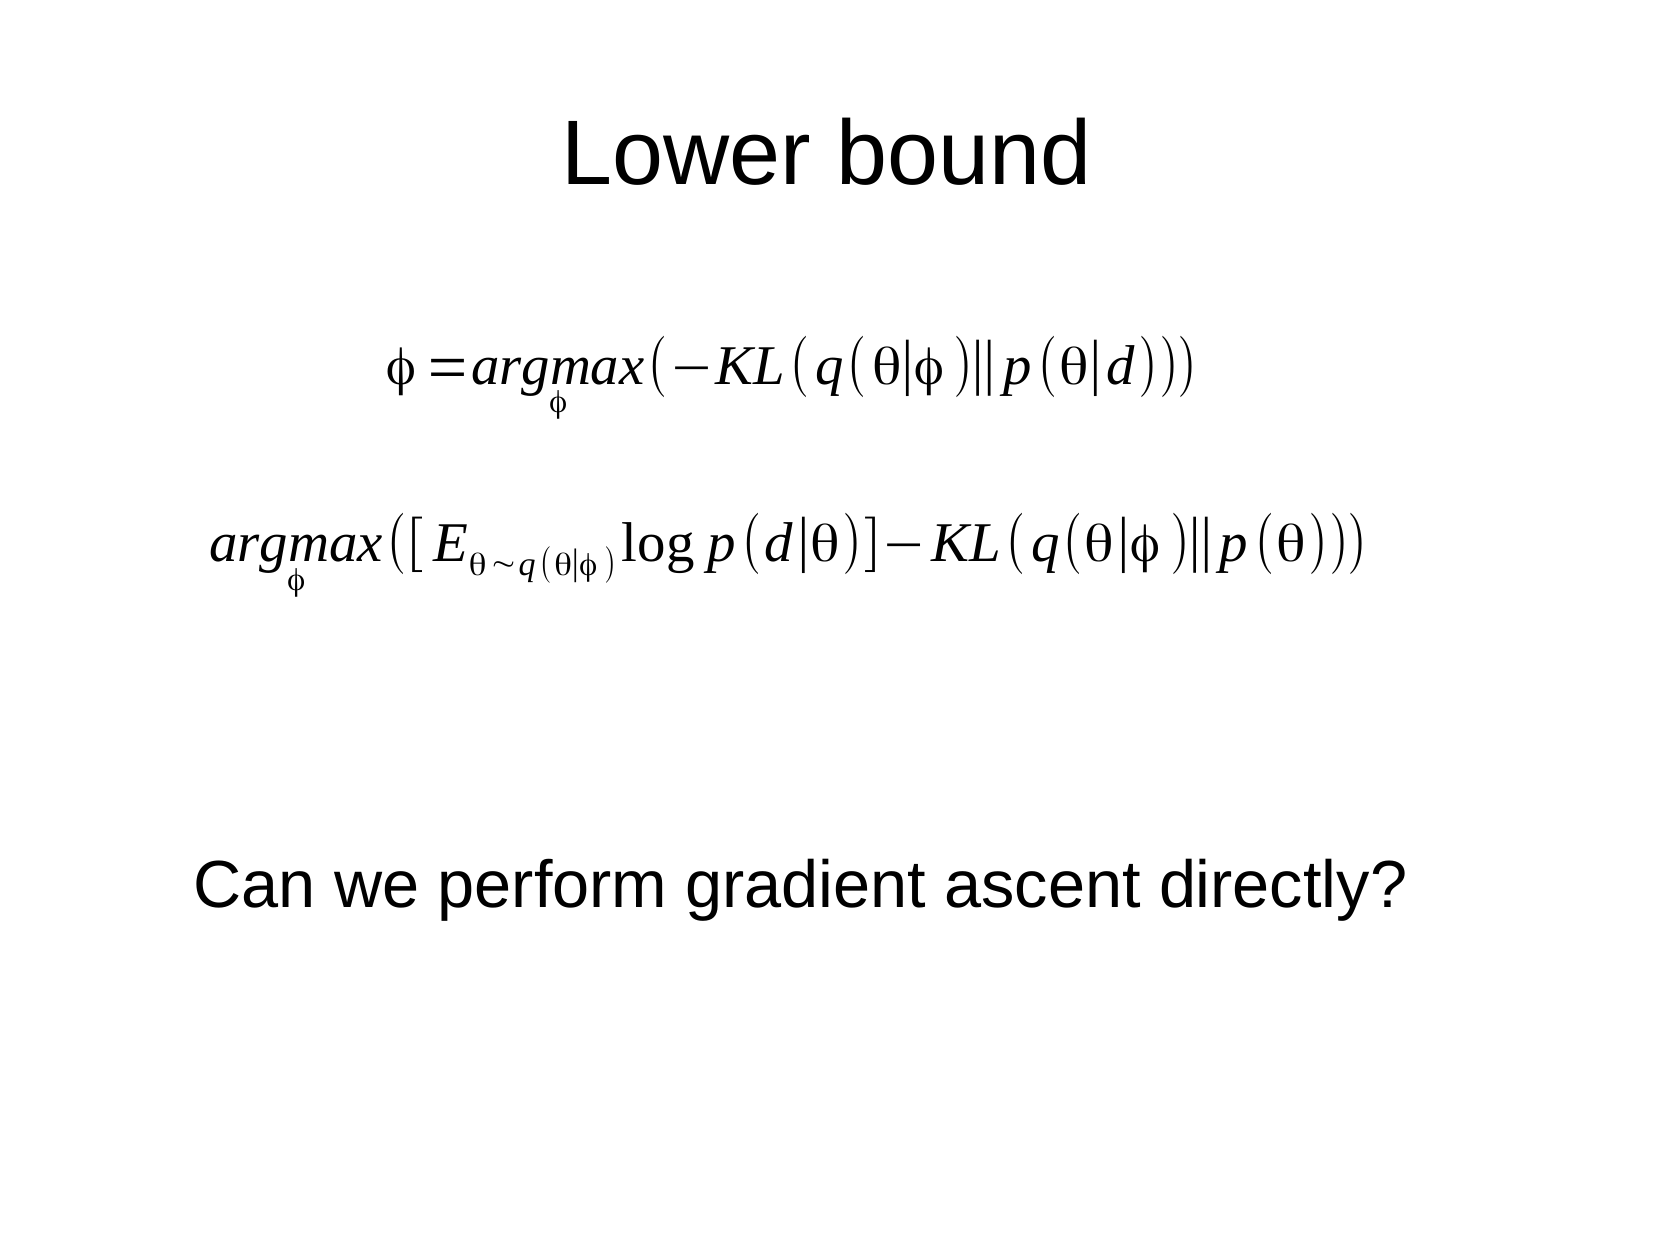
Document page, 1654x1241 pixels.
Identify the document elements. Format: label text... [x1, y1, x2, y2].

chart [371, 332, 1212, 421]
title Lower bound [82, 49, 1571, 257]
chart [194, 509, 1382, 598]
text_box Can we perform gradient ascent directly? [179, 840, 1470, 931]
